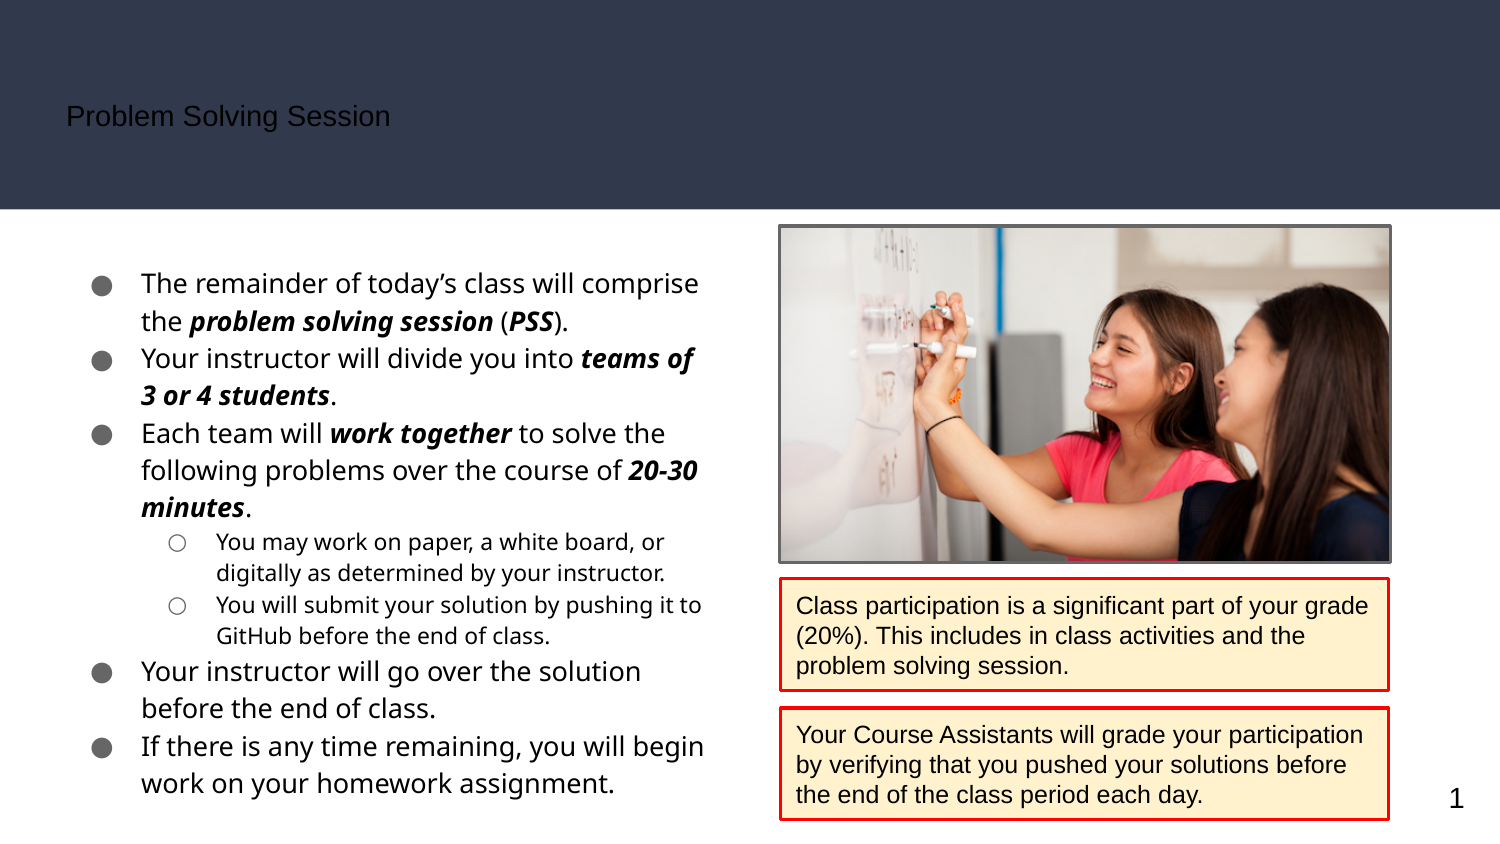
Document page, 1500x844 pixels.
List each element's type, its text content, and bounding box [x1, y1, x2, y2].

list Your Course Assistants will grade your participation by verifying that you pushed your solutions before the end of the class period each day. [780, 707, 1389, 820]
picture [780, 227, 1389, 562]
slide_number <number> [1389, 764, 1480, 830]
list Class participation is a significant part of your grade (20%). This includes in class activities and the problem solving session. [780, 578, 1389, 691]
title Problem Solving Session [51, 82, 1449, 185]
text_box The remainder of today’s class will comprise the problem solving session (PSS). Your instructor will divide you into teams of 3 or 4 students. Each team will work together to solve the following problems over the course of 20-30 minutes. You may work on paper, a white board, or digitally as determined by your instructor. You will submit your solution by pushing it to GitHub before the end of class. Your instructor will go over the solution before the end of class. If there is any time remaining, you will begin work on your homework assignment. [51, 246, 729, 787]
